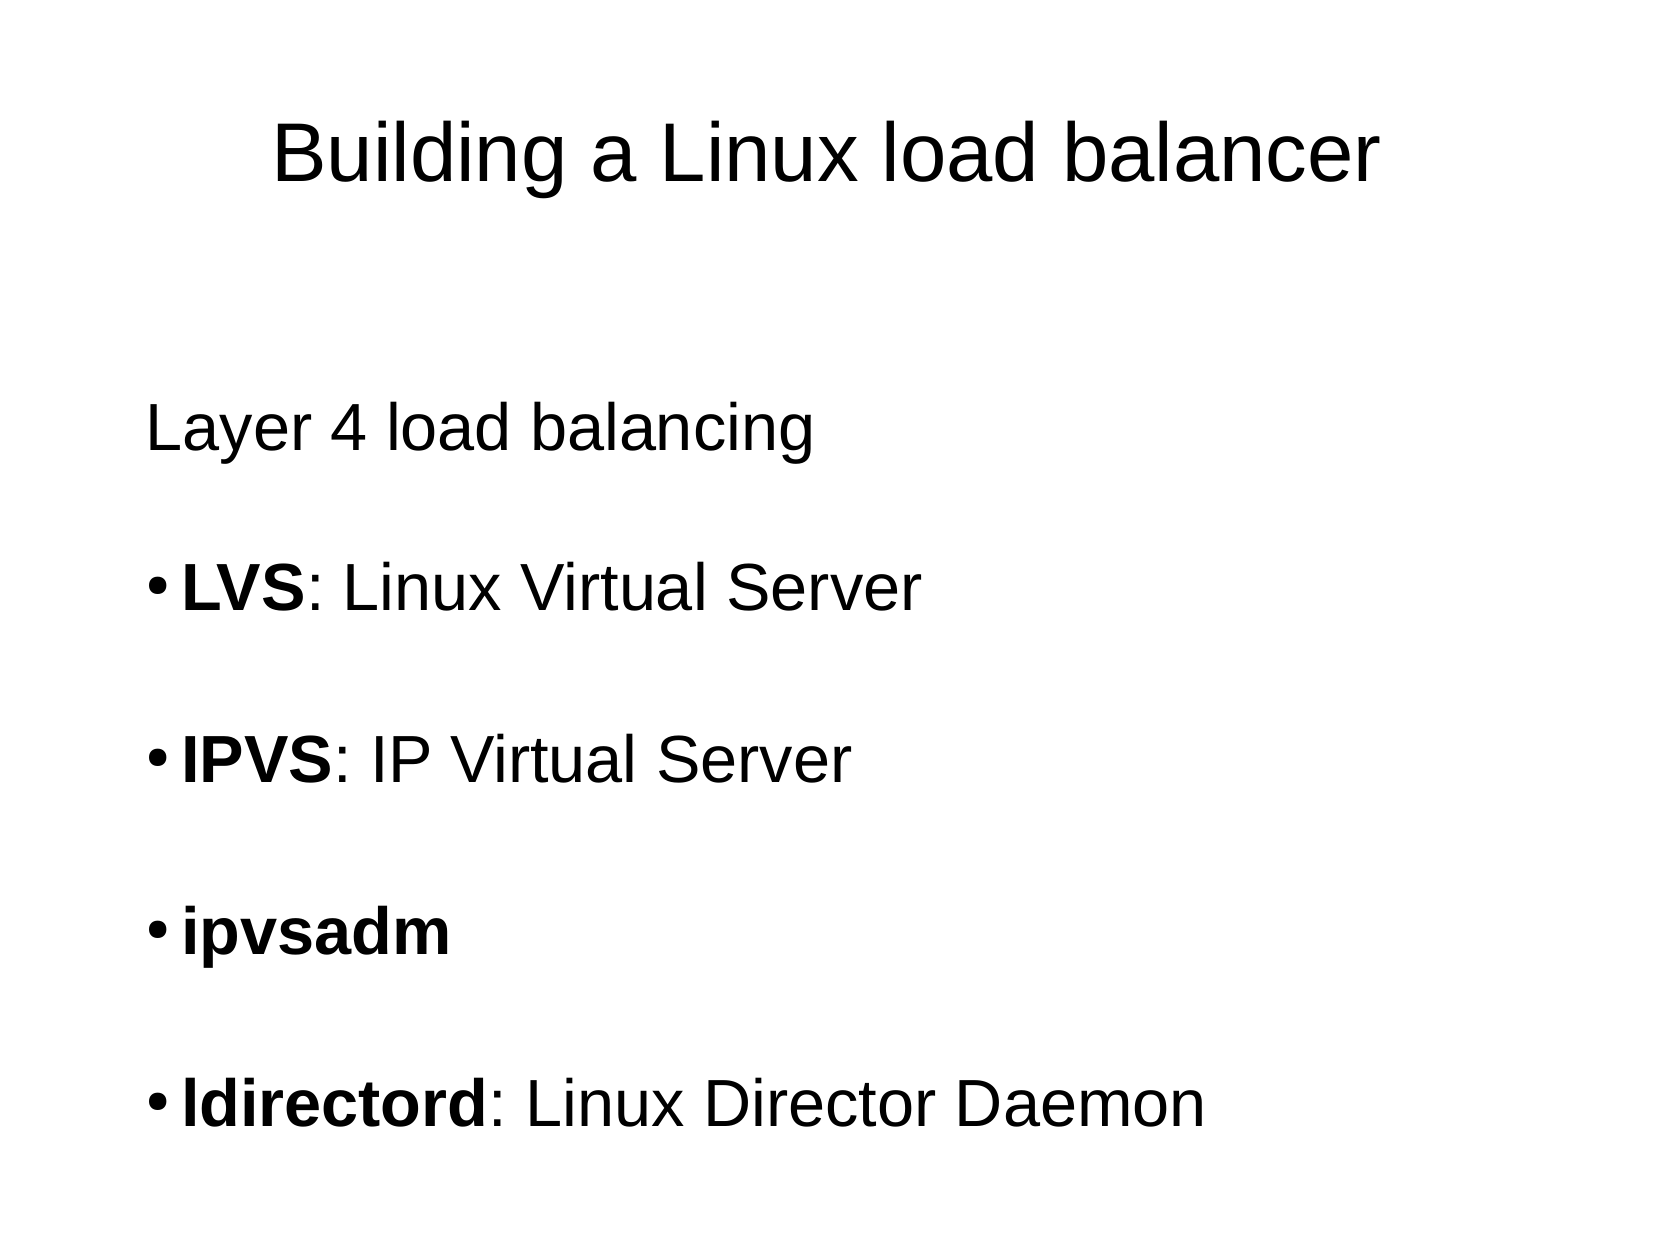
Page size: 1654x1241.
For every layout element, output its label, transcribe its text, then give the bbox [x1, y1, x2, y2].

text_box Layer 4 load balancing LVS: Linux Virtual Server IPVS: IP Virtual Server ipvsadm ldirectord: Linux Director Daemon [131, 371, 1523, 1149]
title Building a Linux load balancer [82, 49, 1571, 257]
